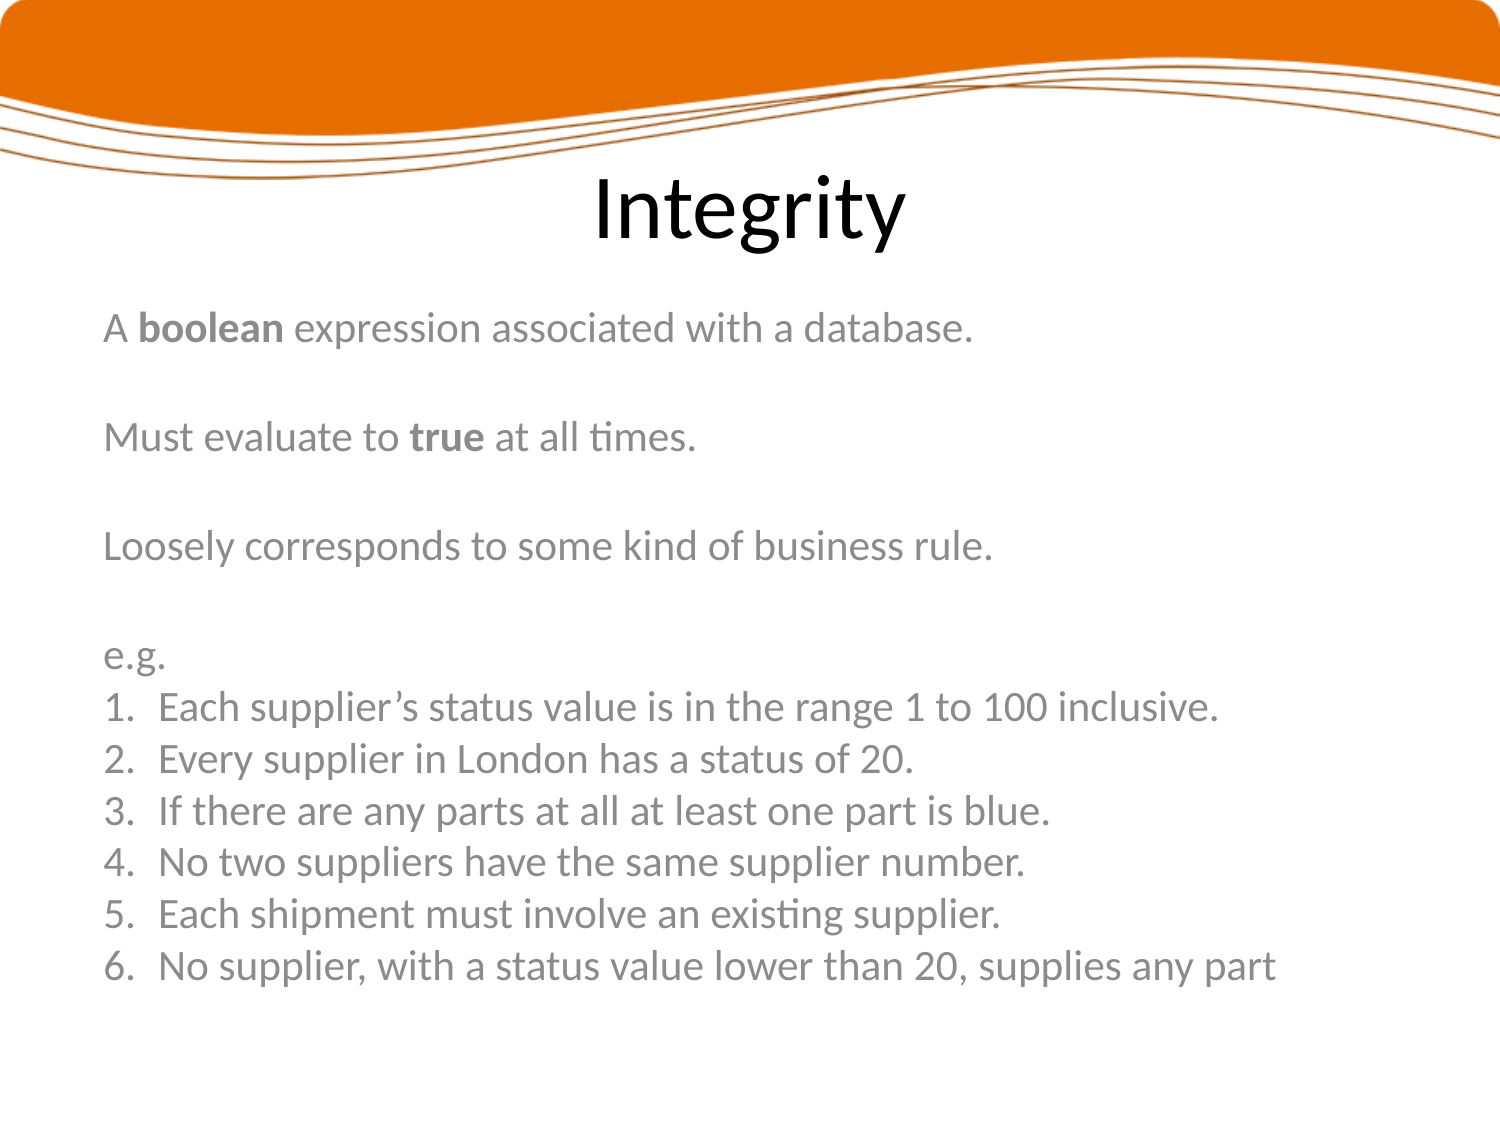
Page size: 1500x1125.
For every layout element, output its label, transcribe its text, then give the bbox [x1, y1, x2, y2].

picture [0, 0, 1500, 180]
text_box Integrity [75, 125, 1425, 279]
text_box A boolean expression associated with a database. Must evaluate to true at all times. Loosely corresponds to some kind of business rule. e.g. Each supplier’s status value is in the range 1 to 100 inclusive. Every supplier in London has a status of 20. If there are any parts at all at least one part is blue. No two suppliers have the same supplier number. Each shipment must involve an existing supplier. No supplier, with a status value lower than 20, supplies any part [88, 302, 1435, 1000]
